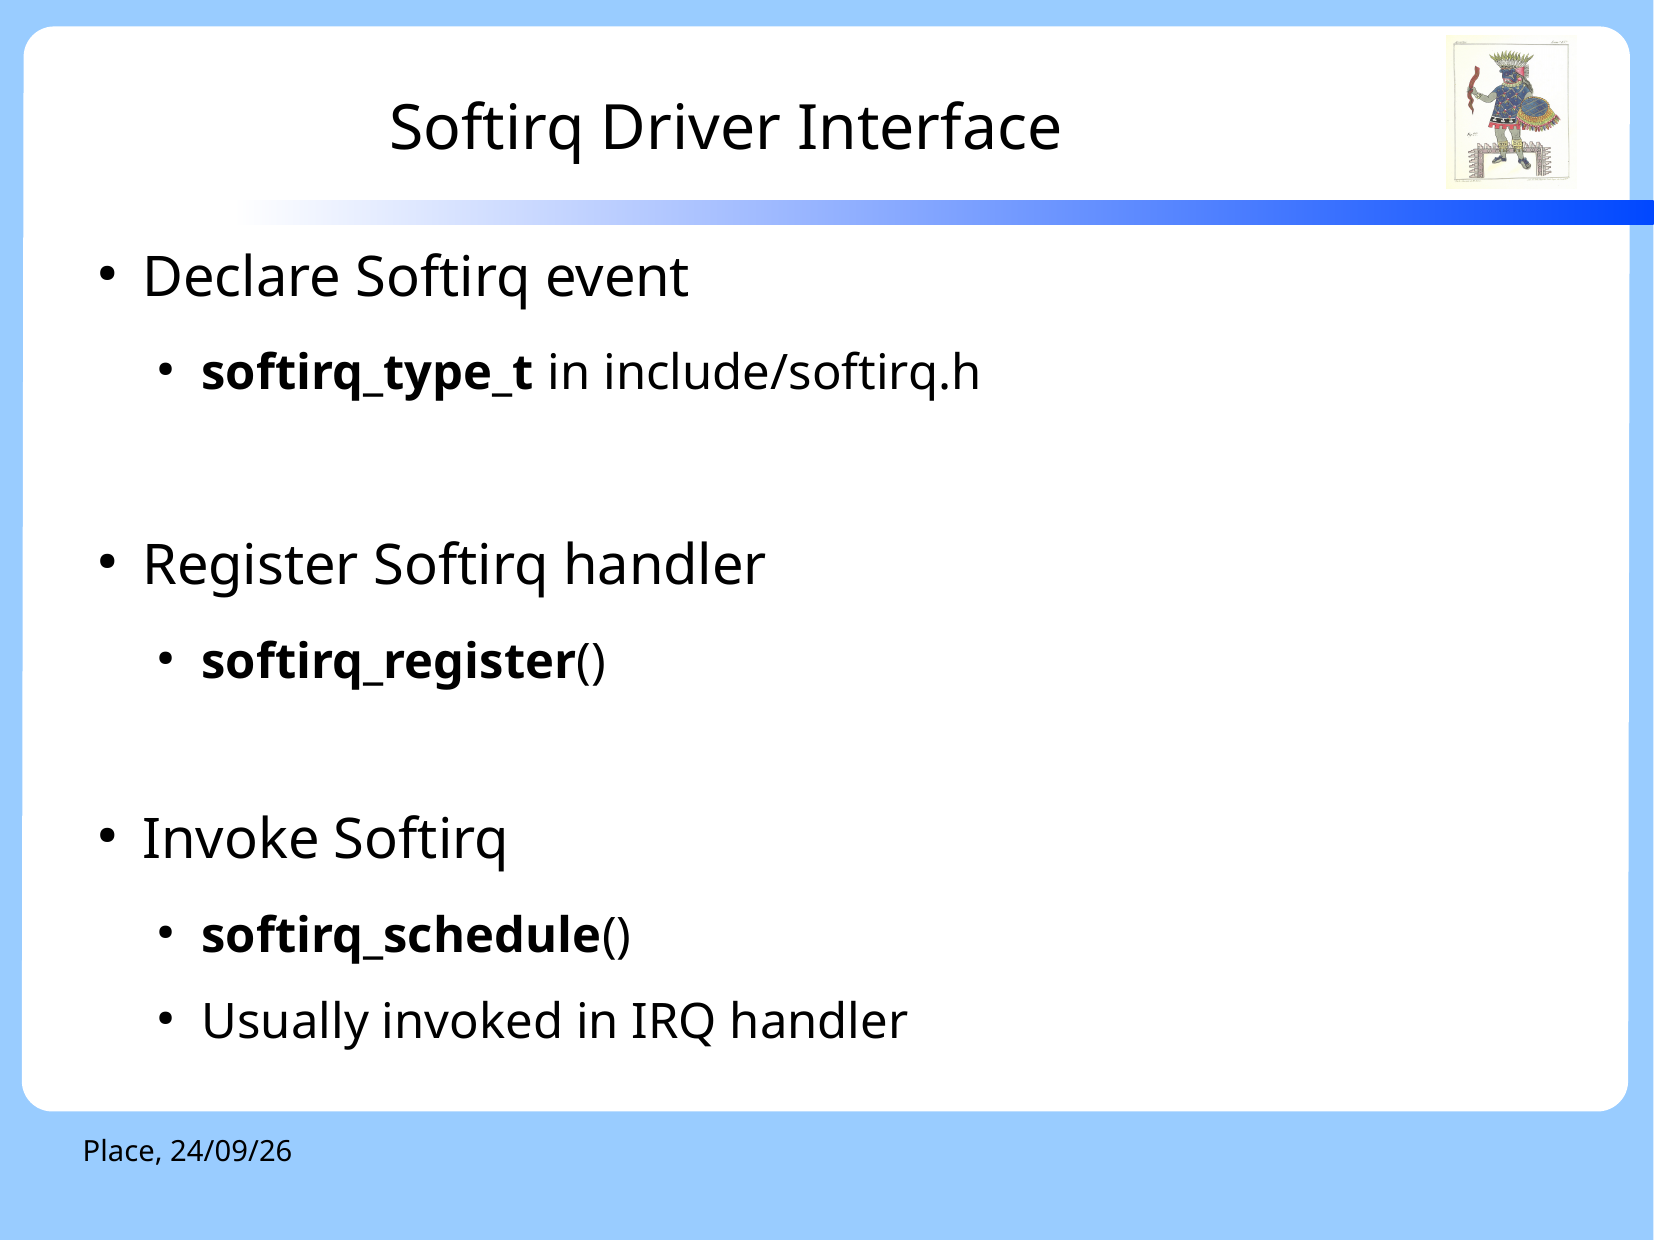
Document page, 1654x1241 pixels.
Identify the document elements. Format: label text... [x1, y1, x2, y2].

title Softirq Driver Interface [82, 49, 1371, 201]
list Declare Softirq event softirq_type_t in include/softirq.h Register Softirq handler softirq_register() Invoke Softirq softirq_schedule() Usually invoked in IRQ handler [82, 236, 1571, 1055]
picture [1446, 35, 1577, 189]
